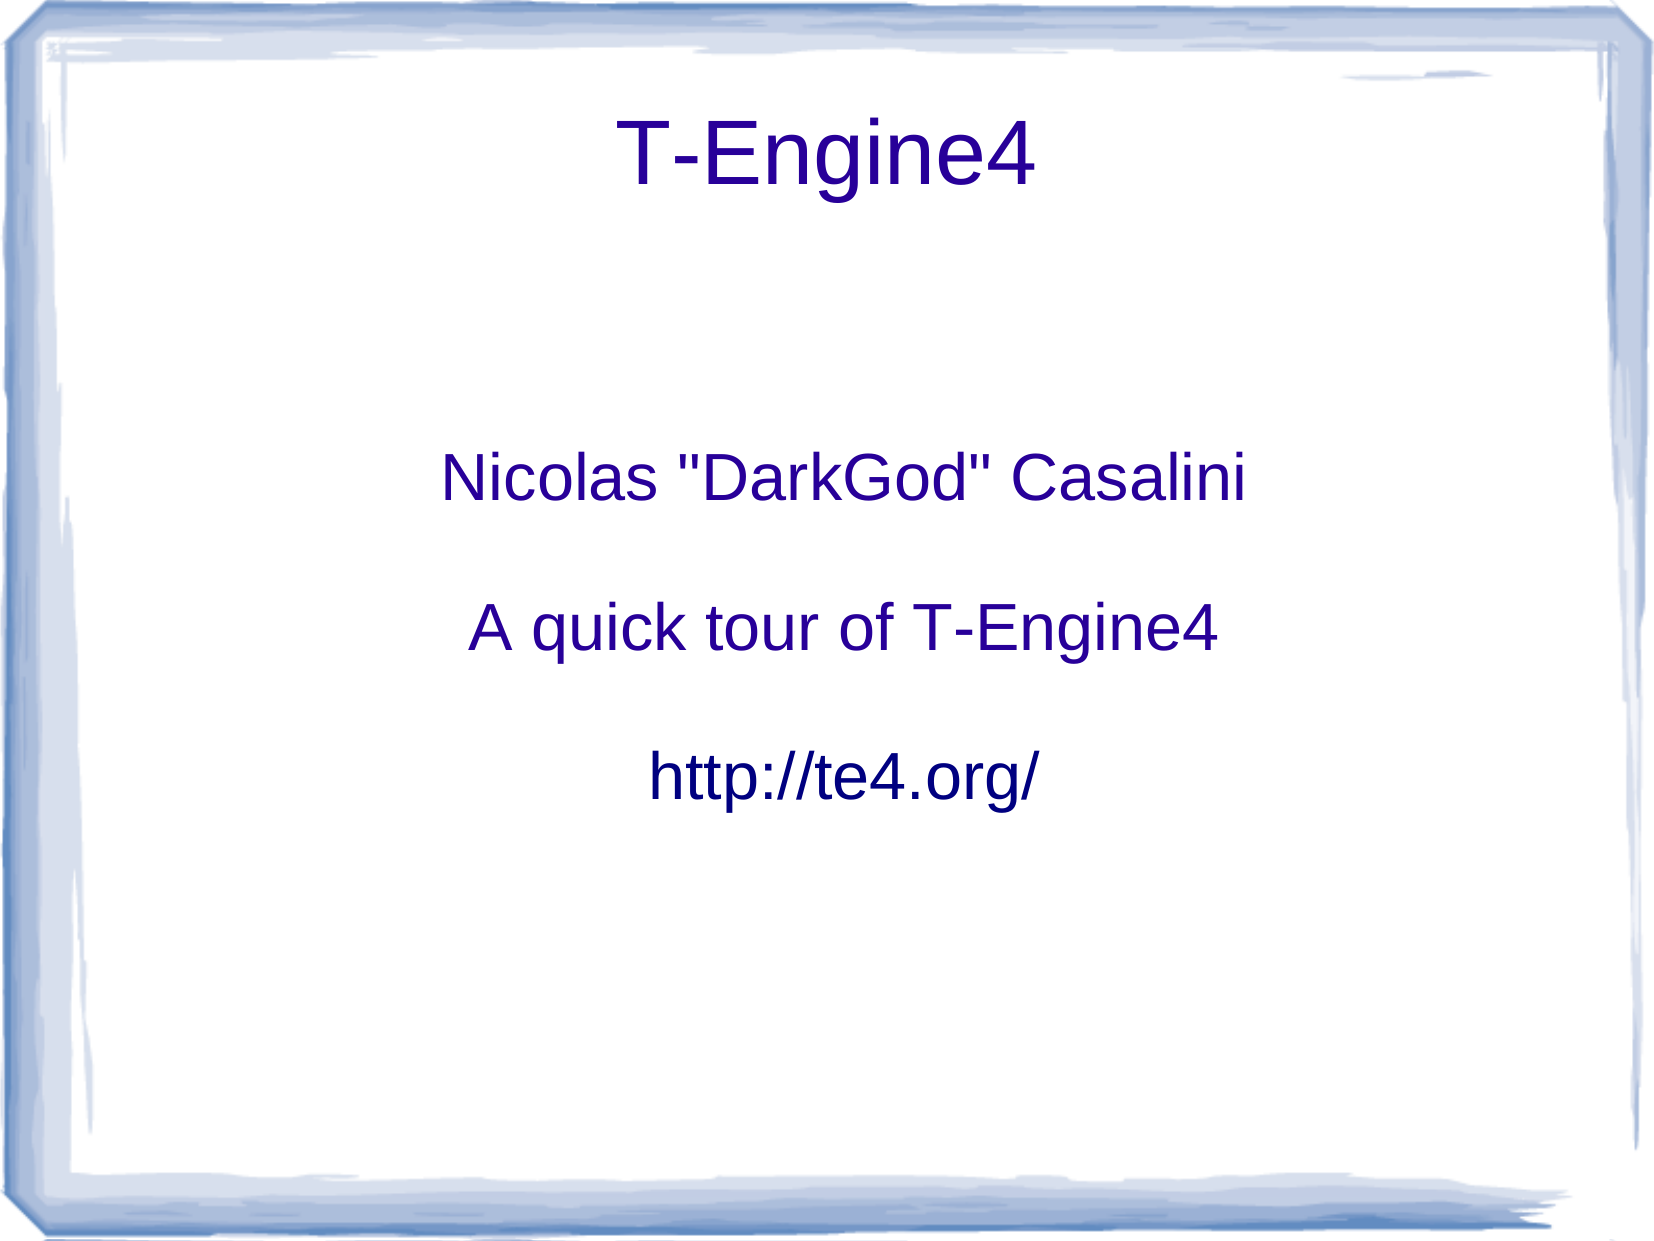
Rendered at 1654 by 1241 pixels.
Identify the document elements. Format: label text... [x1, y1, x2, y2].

subtitle Nicolas "DarkGod" Casalini A quick tour of T-Engine4 http://te4.org/ [118, 324, 1571, 1004]
title T-Engine4 [82, 49, 1571, 257]
picture [0, 0, 1654, 1241]
